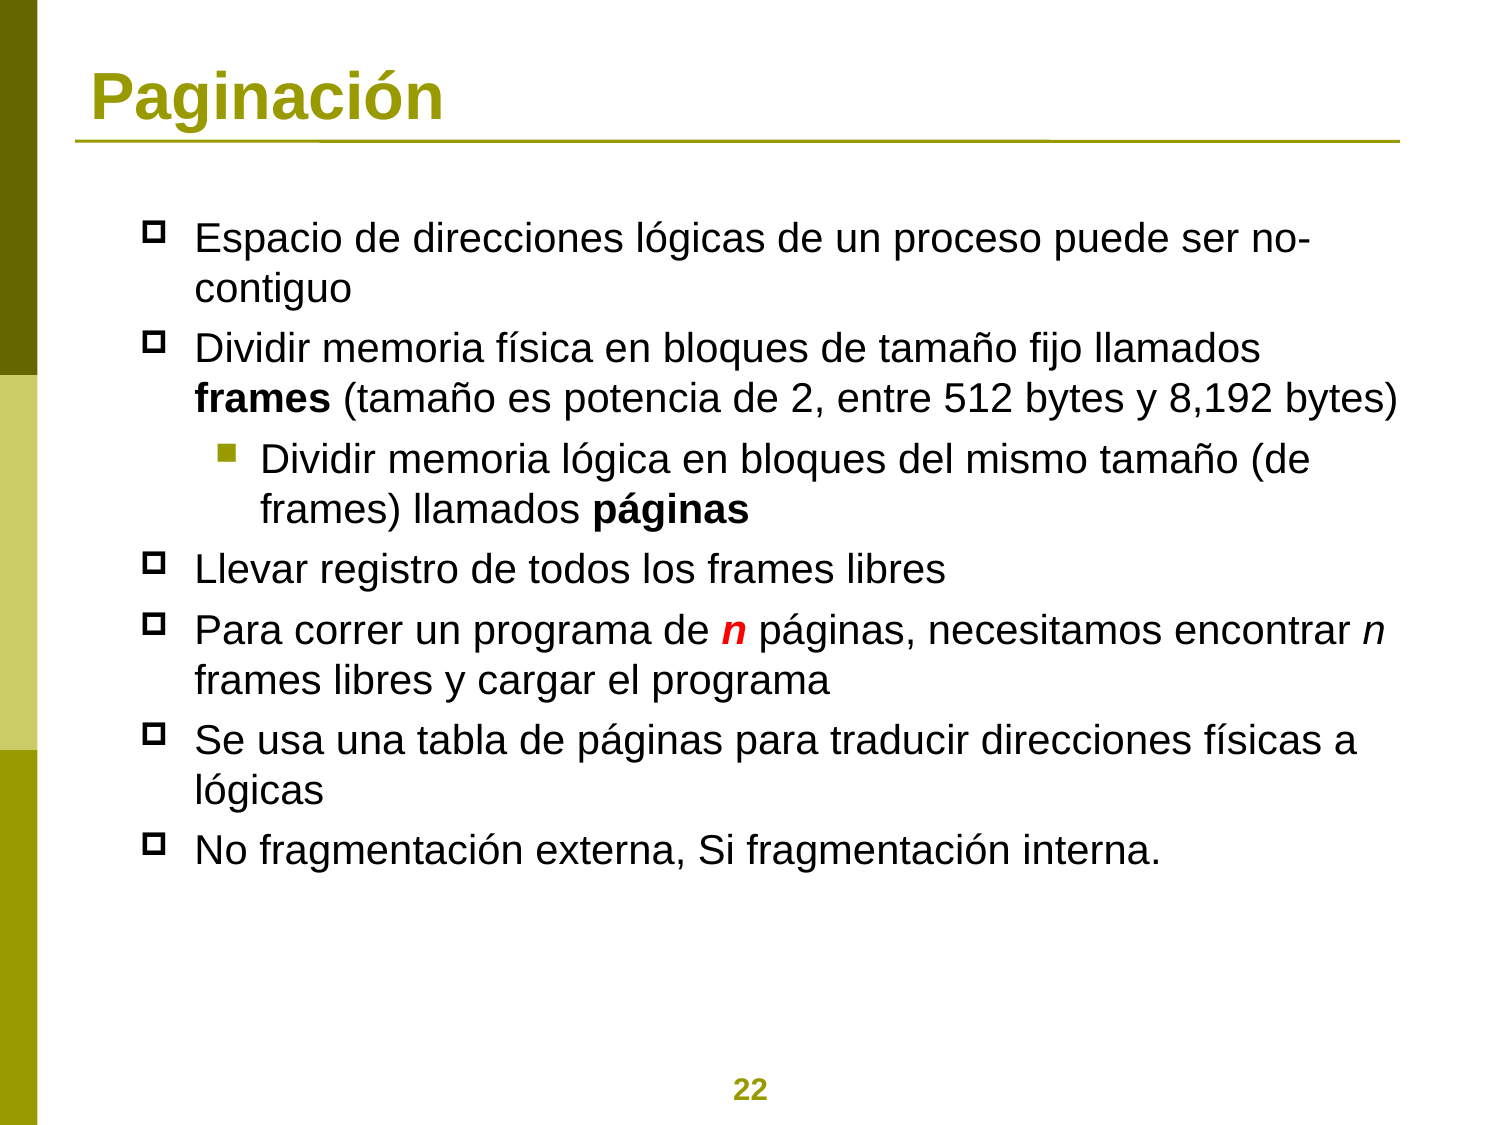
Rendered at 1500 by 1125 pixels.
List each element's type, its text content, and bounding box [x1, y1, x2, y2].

text_box Espacio de direcciones lógicas de un proceso puede ser no-contiguo Dividir memoria física en bloques de tamaño fijo llamados frames (tamaño es potencia de 2, entre 512 bytes y 8,192 bytes) Dividir memoria lógica en bloques del mismo tamaño (de frames) llamados páginas Llevar registro de todos los frames libres Para correr un programa de n páginas, necesitamos encontrar n frames libres y cargar el programa Se usa una tabla de páginas para traducir direcciones físicas a lógicas No fragmentación externa, Si fragmentación interna. [125, 203, 1421, 974]
text_box Paginación [75, 45, 1426, 141]
